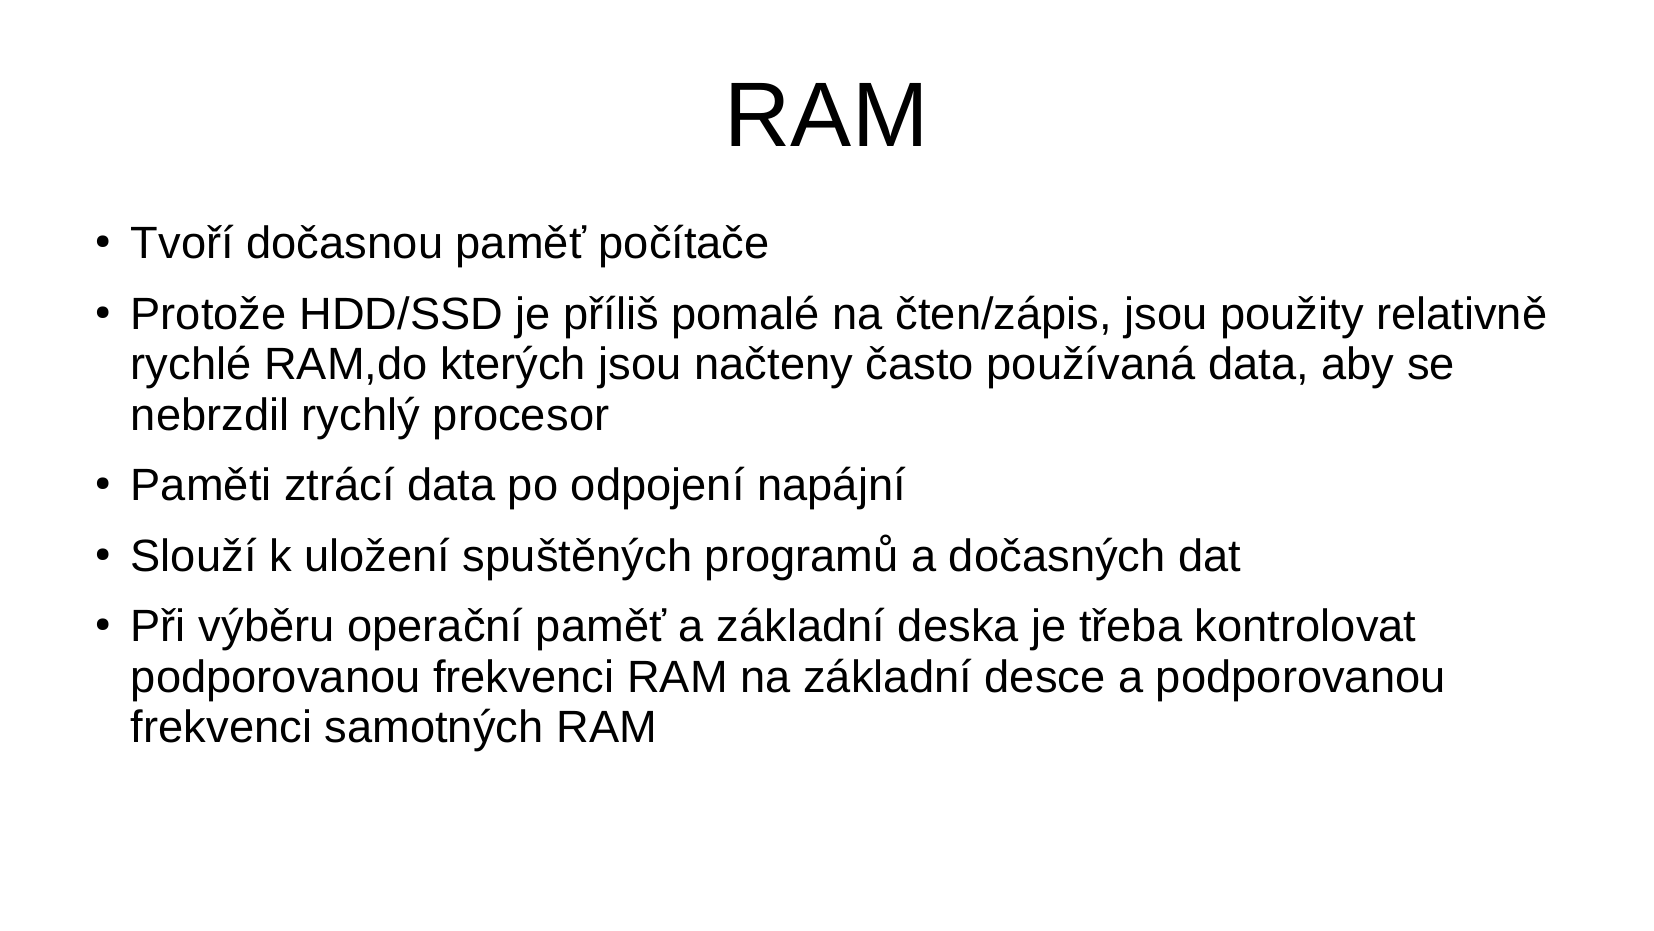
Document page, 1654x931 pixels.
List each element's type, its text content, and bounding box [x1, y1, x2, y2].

title RAM [82, 37, 1571, 193]
list Tvoří dočasnou paměť počítače Protože HDD/SSD je příliš pomalé na čten/zápis, jsou použity relativně rychlé RAM,do kterých jsou načteny často používaná data, aby se nebrzdil rychlý procesor Paměti ztrácí data po odpojení napájní Slouží k uložení spuštěných programů a dočasných dat Při výběru operační paměť a základní deska je třeba kontrolovat podporovanou frekvenci RAM na základní desce a podporovanou frekvenci samotných RAM [82, 217, 1571, 758]
